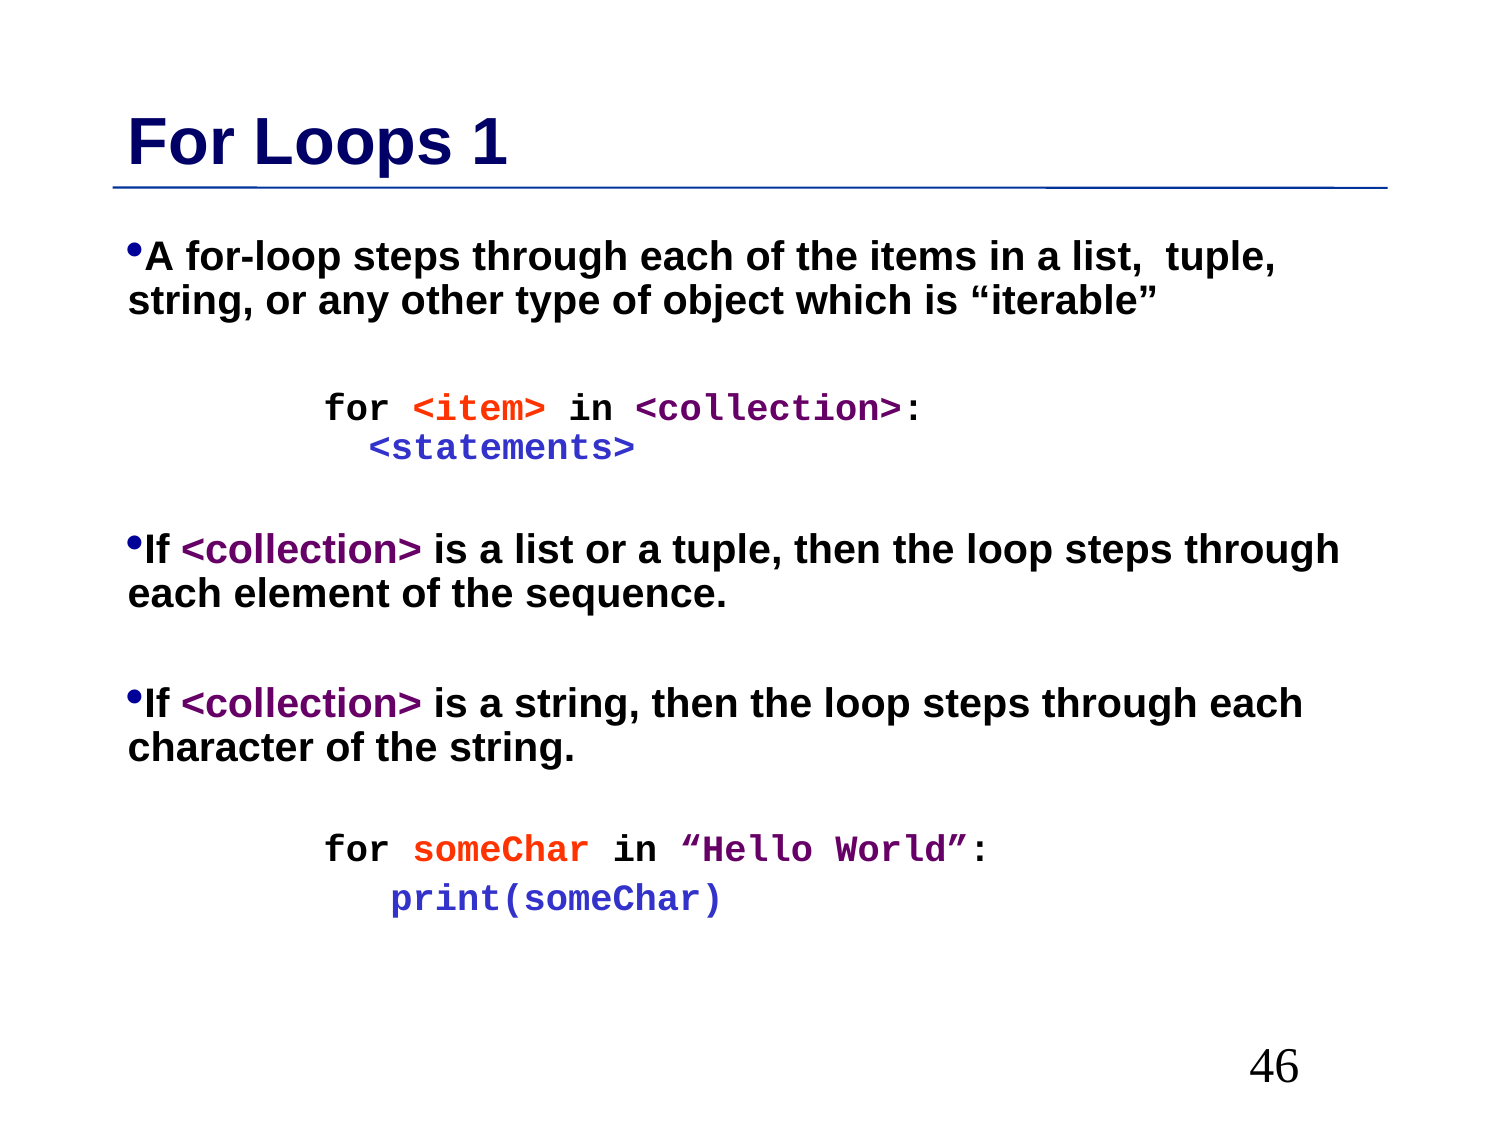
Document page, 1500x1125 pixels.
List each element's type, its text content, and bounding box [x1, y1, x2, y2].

list A for-loop steps through each of the items in a list, tuple, string, or any other type of object which is “iterable” for <item> in <collection>: <statements> If <collection> is a list or a tuple, then the loop steps through each element of the sequence. If <collection> is a string, then the loop steps through each character of the string. for someChar in “Hello World”: print(someChar) [112, 227, 1388, 930]
text_box <number> [1074, 994, 1387, 1125]
title For Loops 1 [112, 89, 1388, 185]
